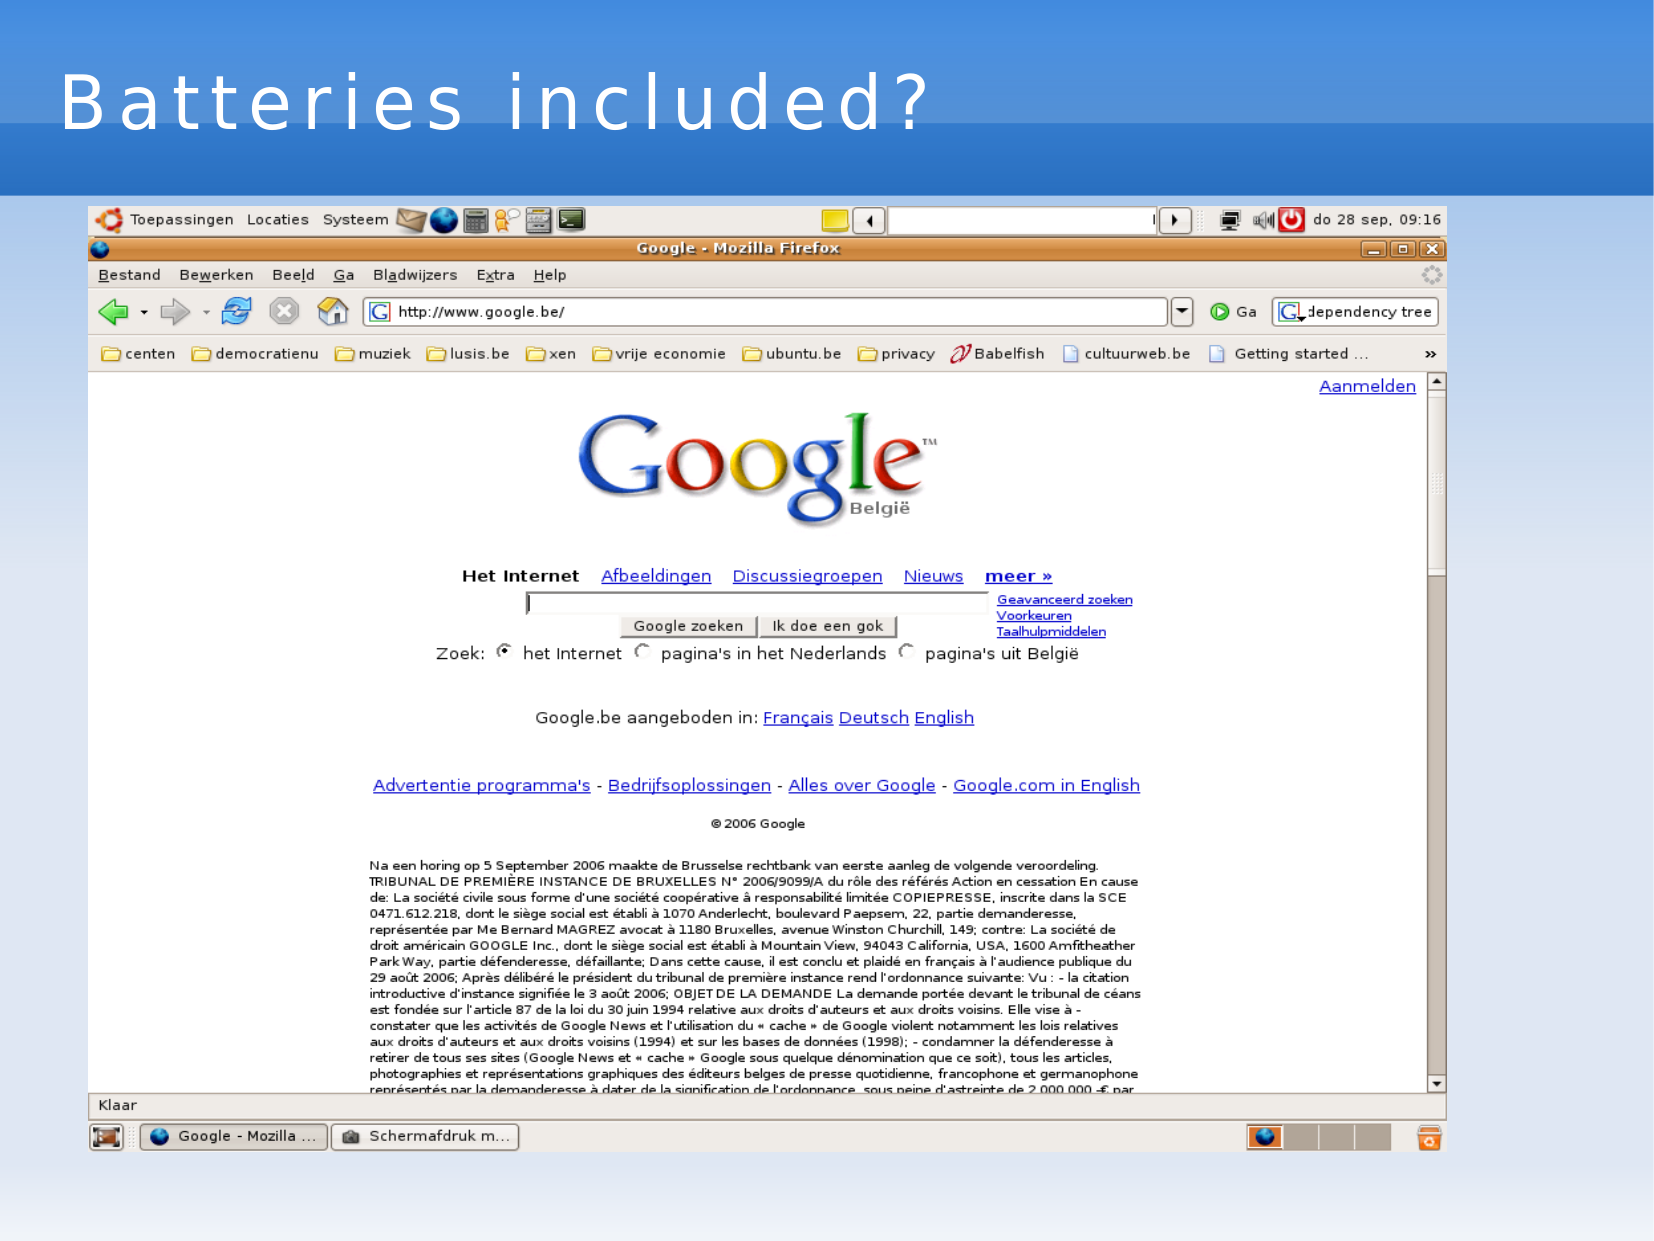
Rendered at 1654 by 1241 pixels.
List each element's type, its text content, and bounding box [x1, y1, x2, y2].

title Batteries included? [59, 29, 1270, 178]
picture [0, 0, 1654, 1241]
